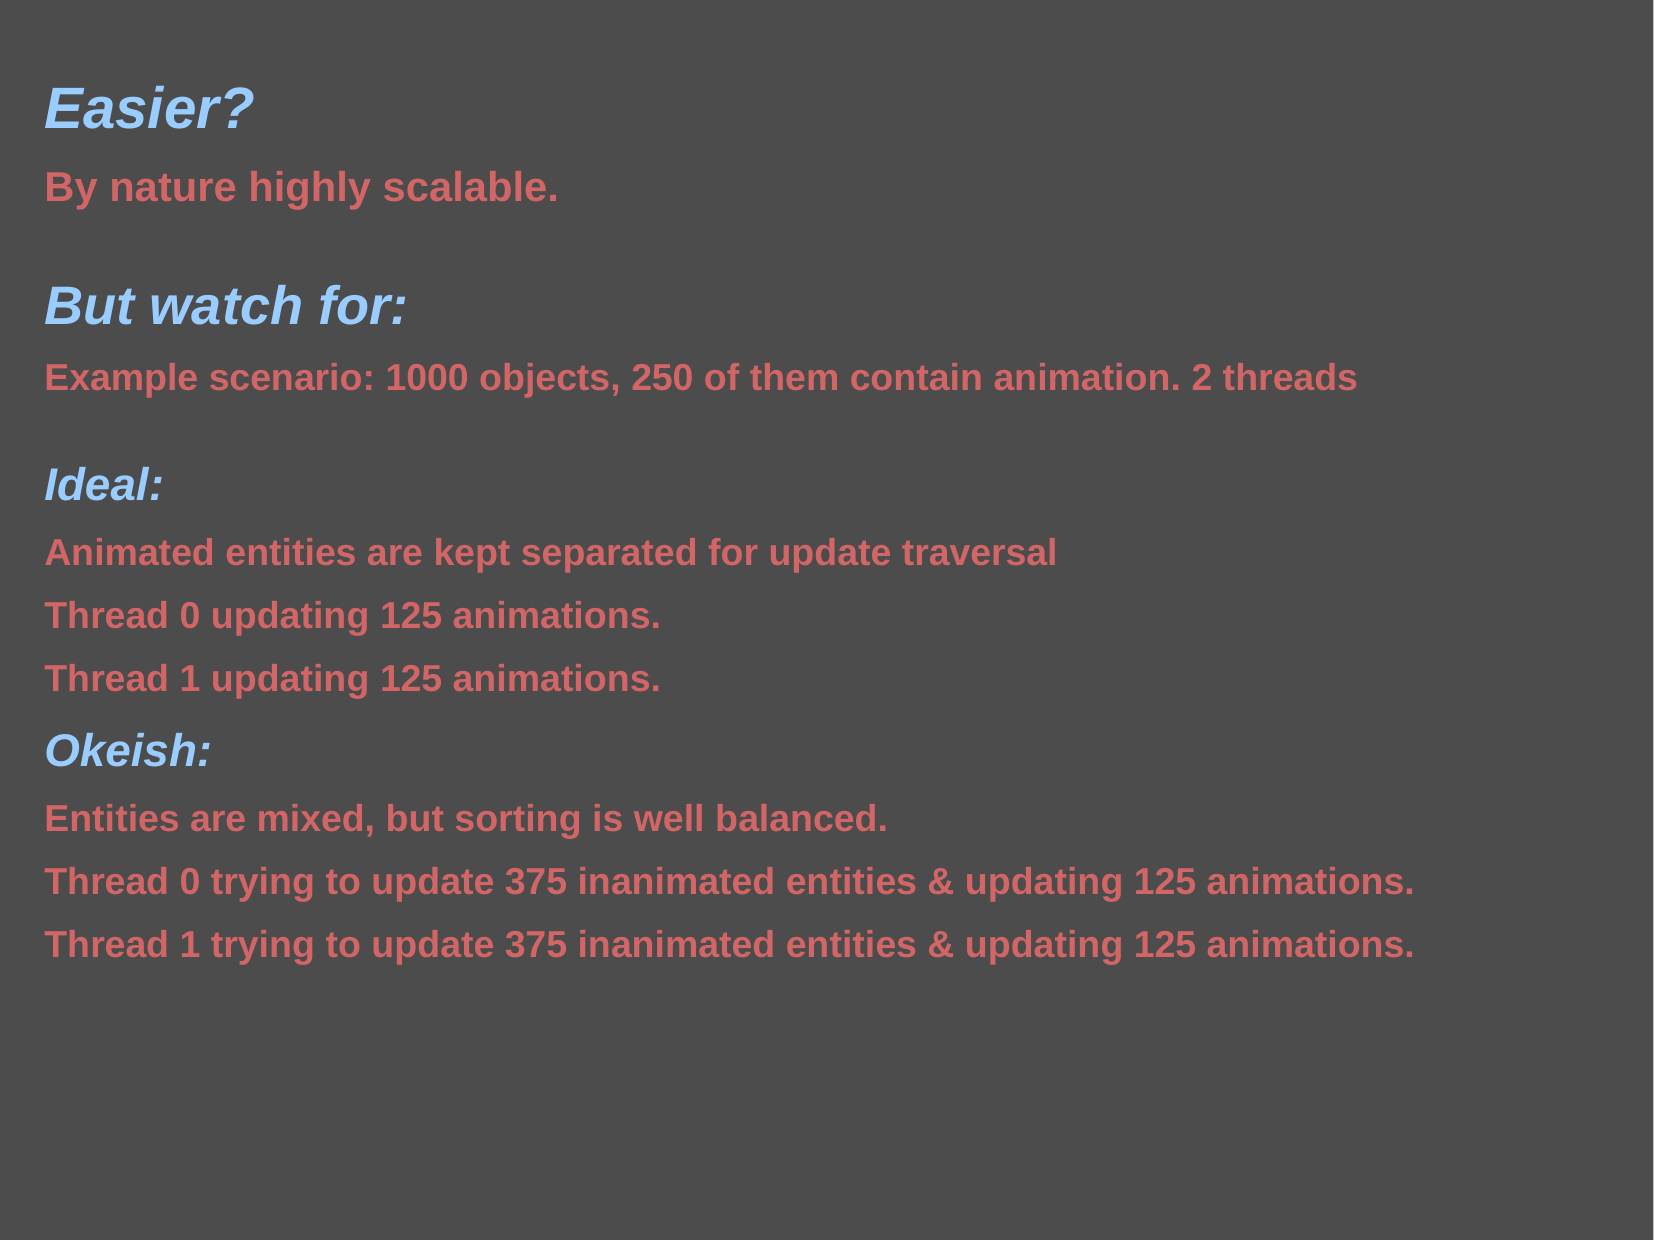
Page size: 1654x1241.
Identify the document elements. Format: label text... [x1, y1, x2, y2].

text_box Easier? By nature highly scalable. But watch for: Example scenario: 1000 objects, 250 of them contain animation. 2 threads Ideal: Animated entities are kept separated for update traversal Thread 0 updating 125 animations. Thread 1 updating 125 animations. Okeish: Entities are mixed, but sorting is well balanced. Thread 0 trying to update 375 inanimated entities & updating 125 animations. Thread 1 trying to update 375 inanimated entities & updating 125 animations. [29, 35, 1625, 961]
